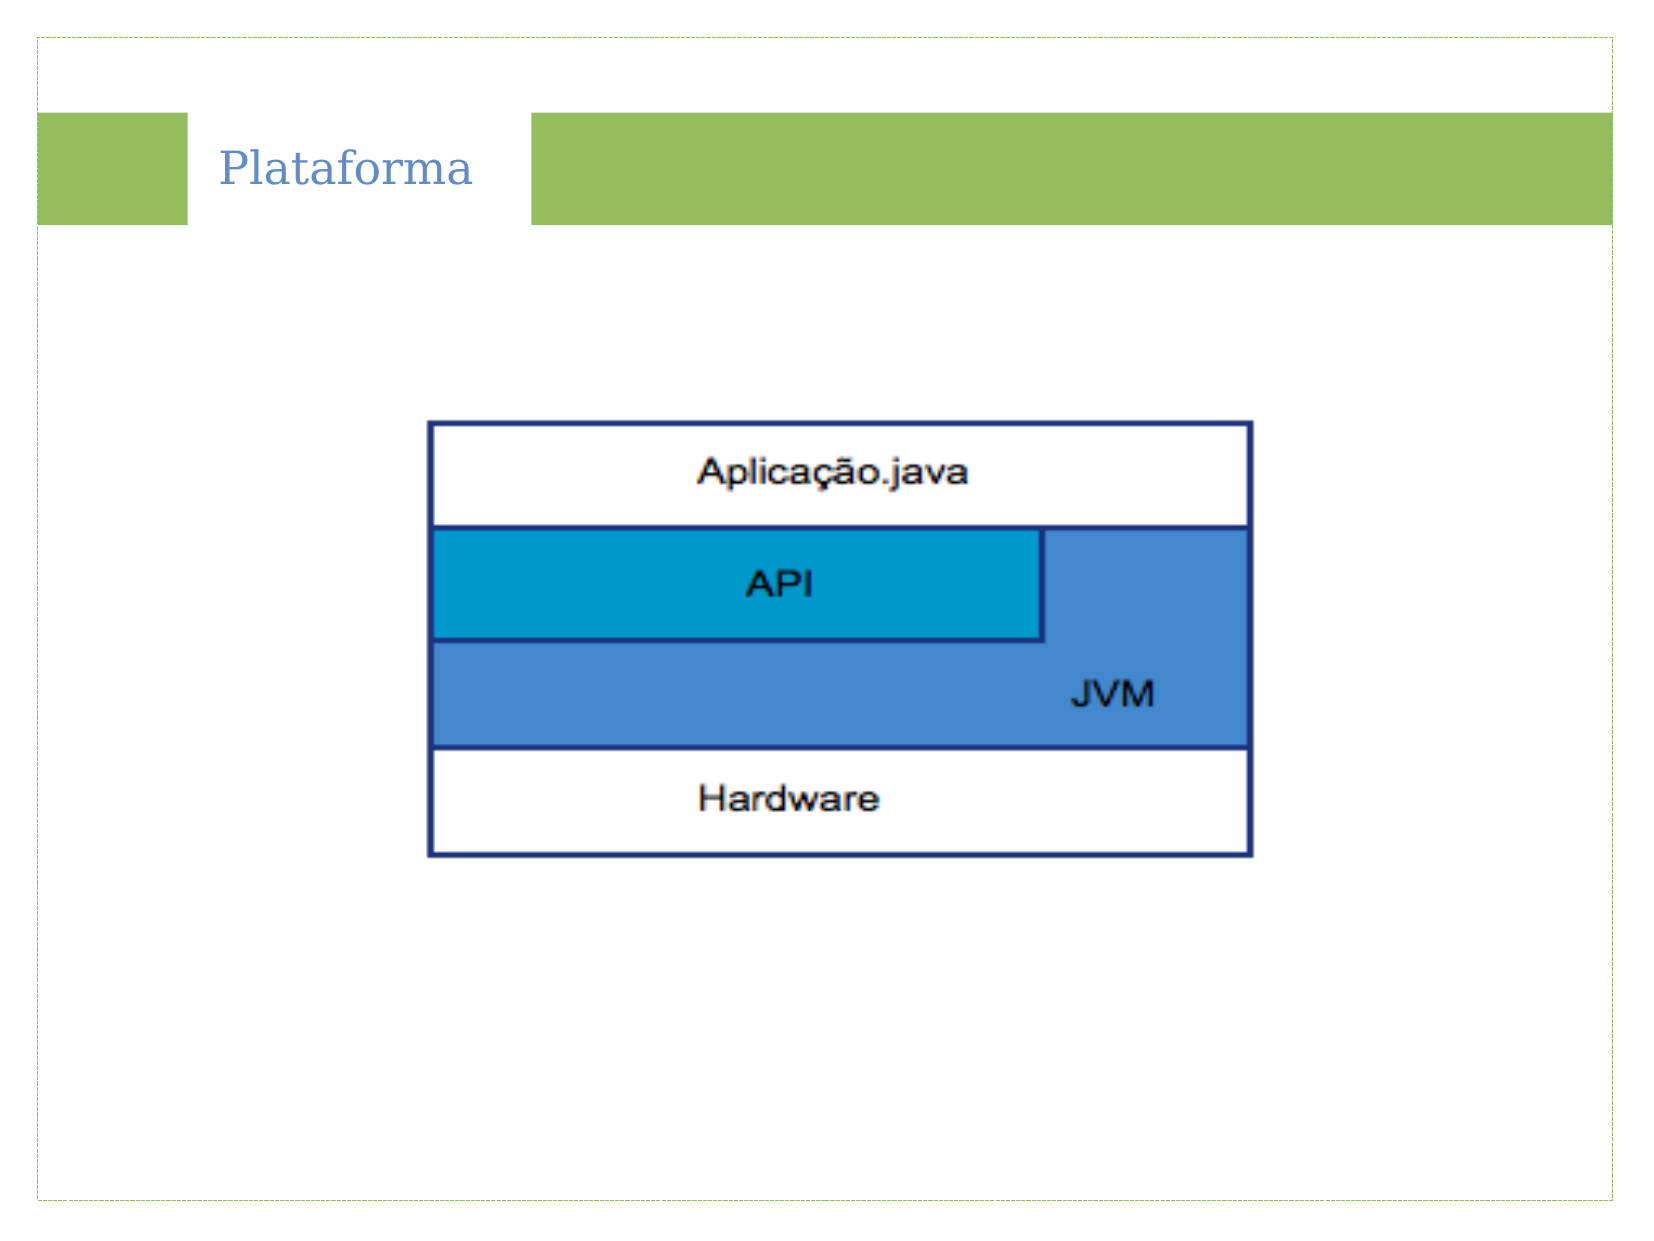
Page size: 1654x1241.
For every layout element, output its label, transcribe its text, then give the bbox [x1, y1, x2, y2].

text_box [531, 112, 1613, 226]
text_box [37, 112, 188, 226]
picture [383, 383, 1300, 897]
text_box Plataforma [203, 134, 489, 203]
